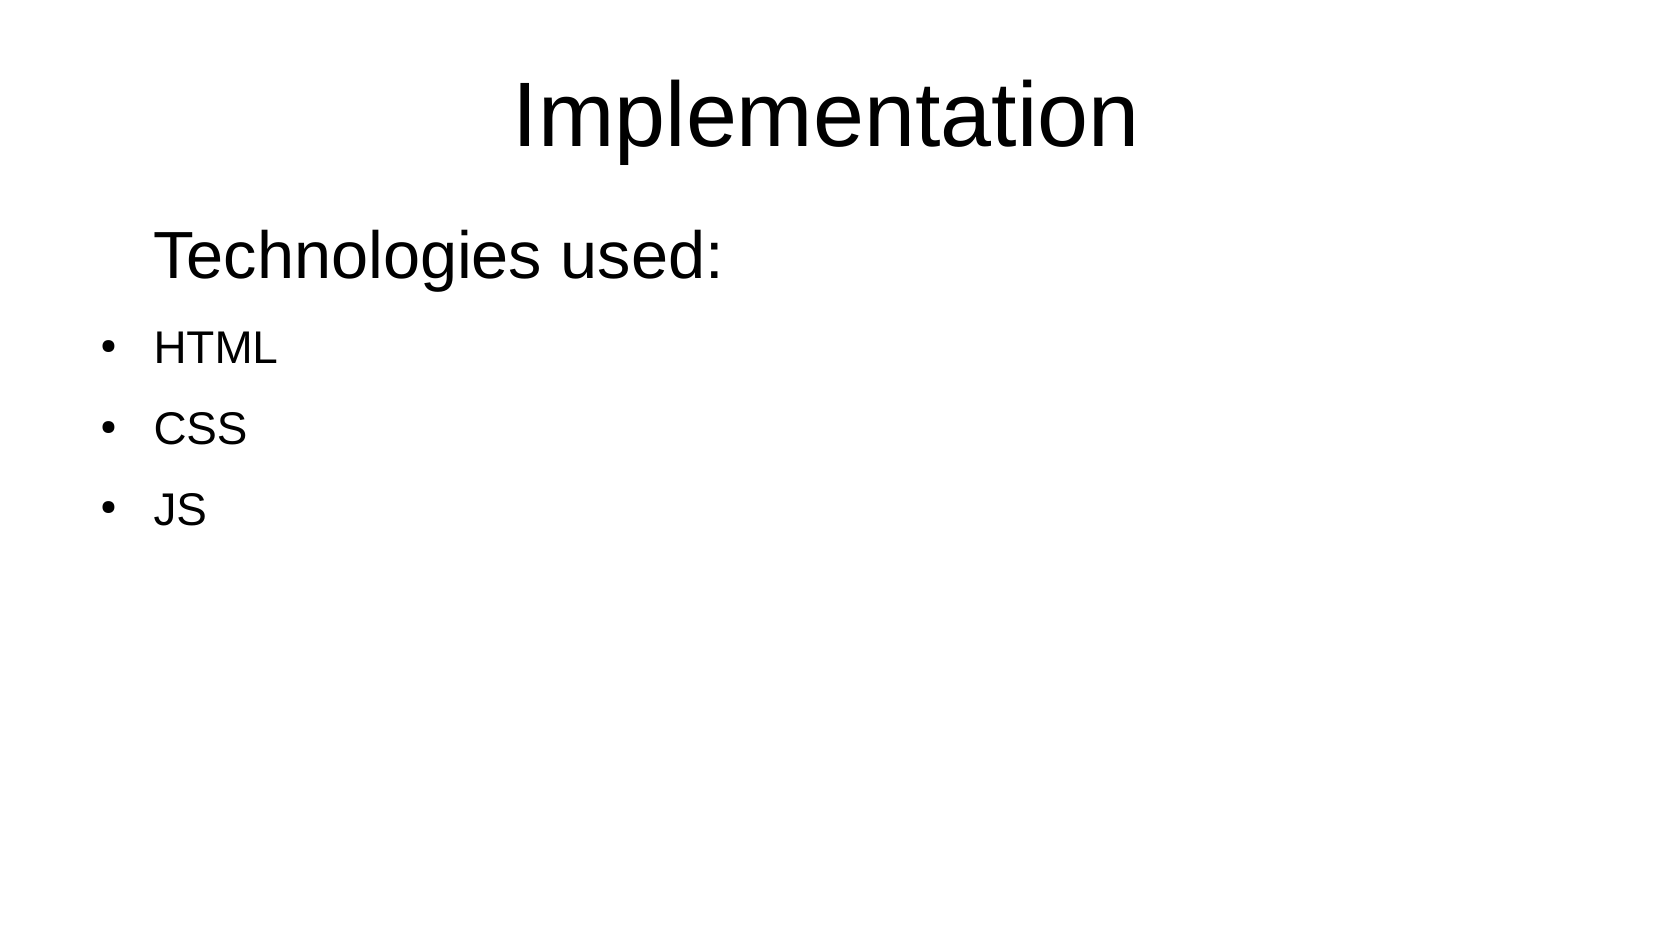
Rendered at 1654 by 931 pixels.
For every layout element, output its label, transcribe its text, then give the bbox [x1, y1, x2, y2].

list Technologies used: HTML CSS JS [82, 217, 1571, 758]
title Implementation [82, 37, 1571, 193]
